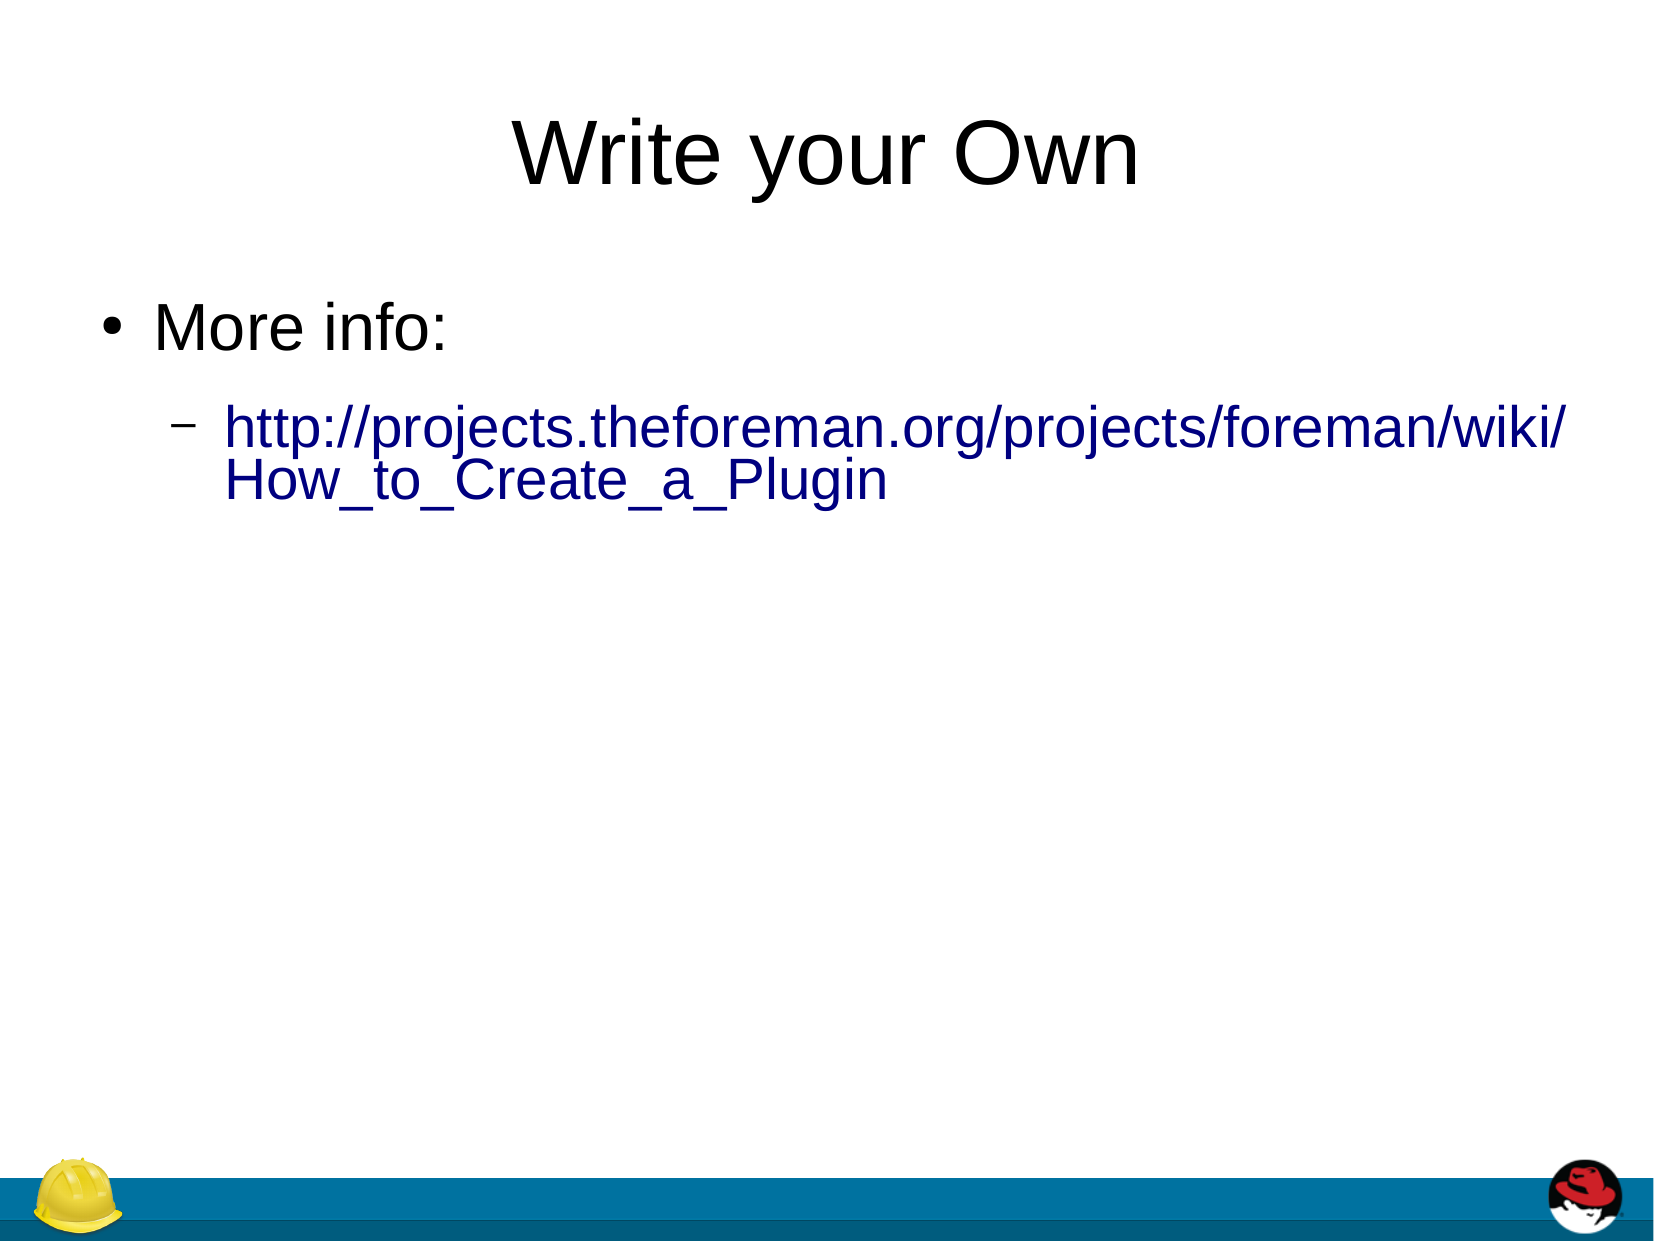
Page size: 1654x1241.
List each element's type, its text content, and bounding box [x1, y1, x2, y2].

picture [23, 1145, 130, 1235]
title Write your Own [82, 49, 1571, 257]
picture [1547, 1157, 1630, 1233]
list More info: http://projects.theforeman.org/projects/foreman/wiki/How_to_Create_a_Plugin [82, 290, 1571, 1010]
